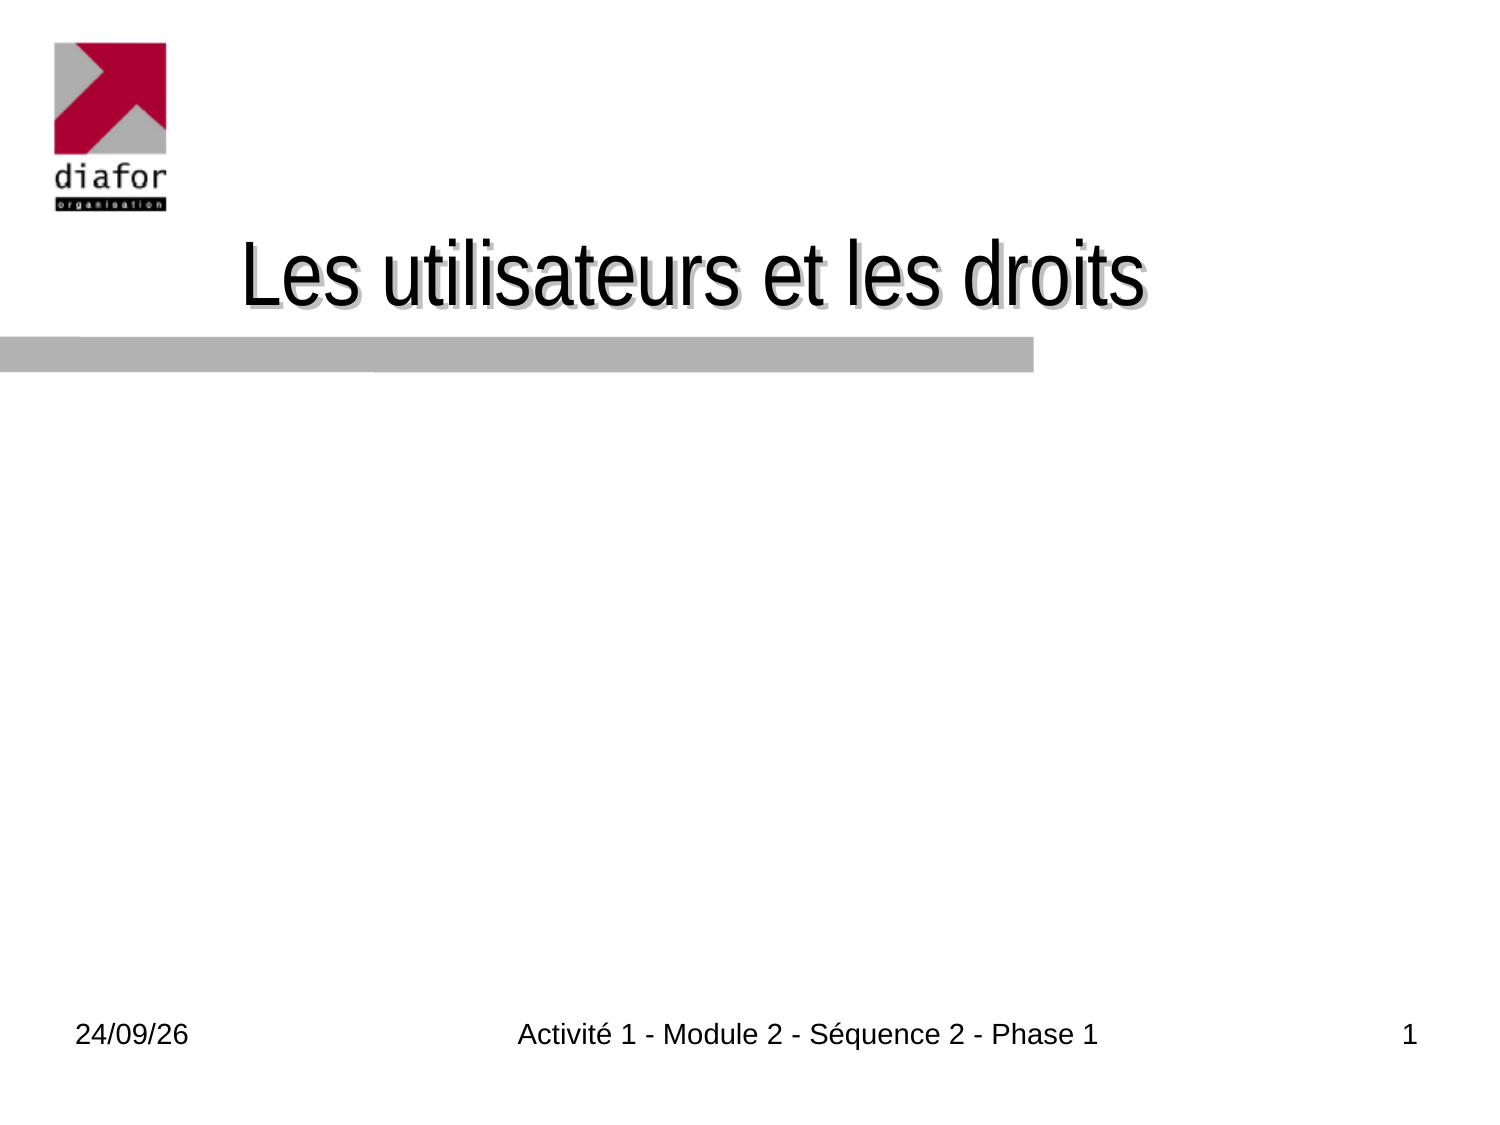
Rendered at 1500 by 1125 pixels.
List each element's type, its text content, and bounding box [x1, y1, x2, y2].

picture [53, 42, 168, 213]
title Les utilisateurs et les droits [59, 217, 1329, 431]
